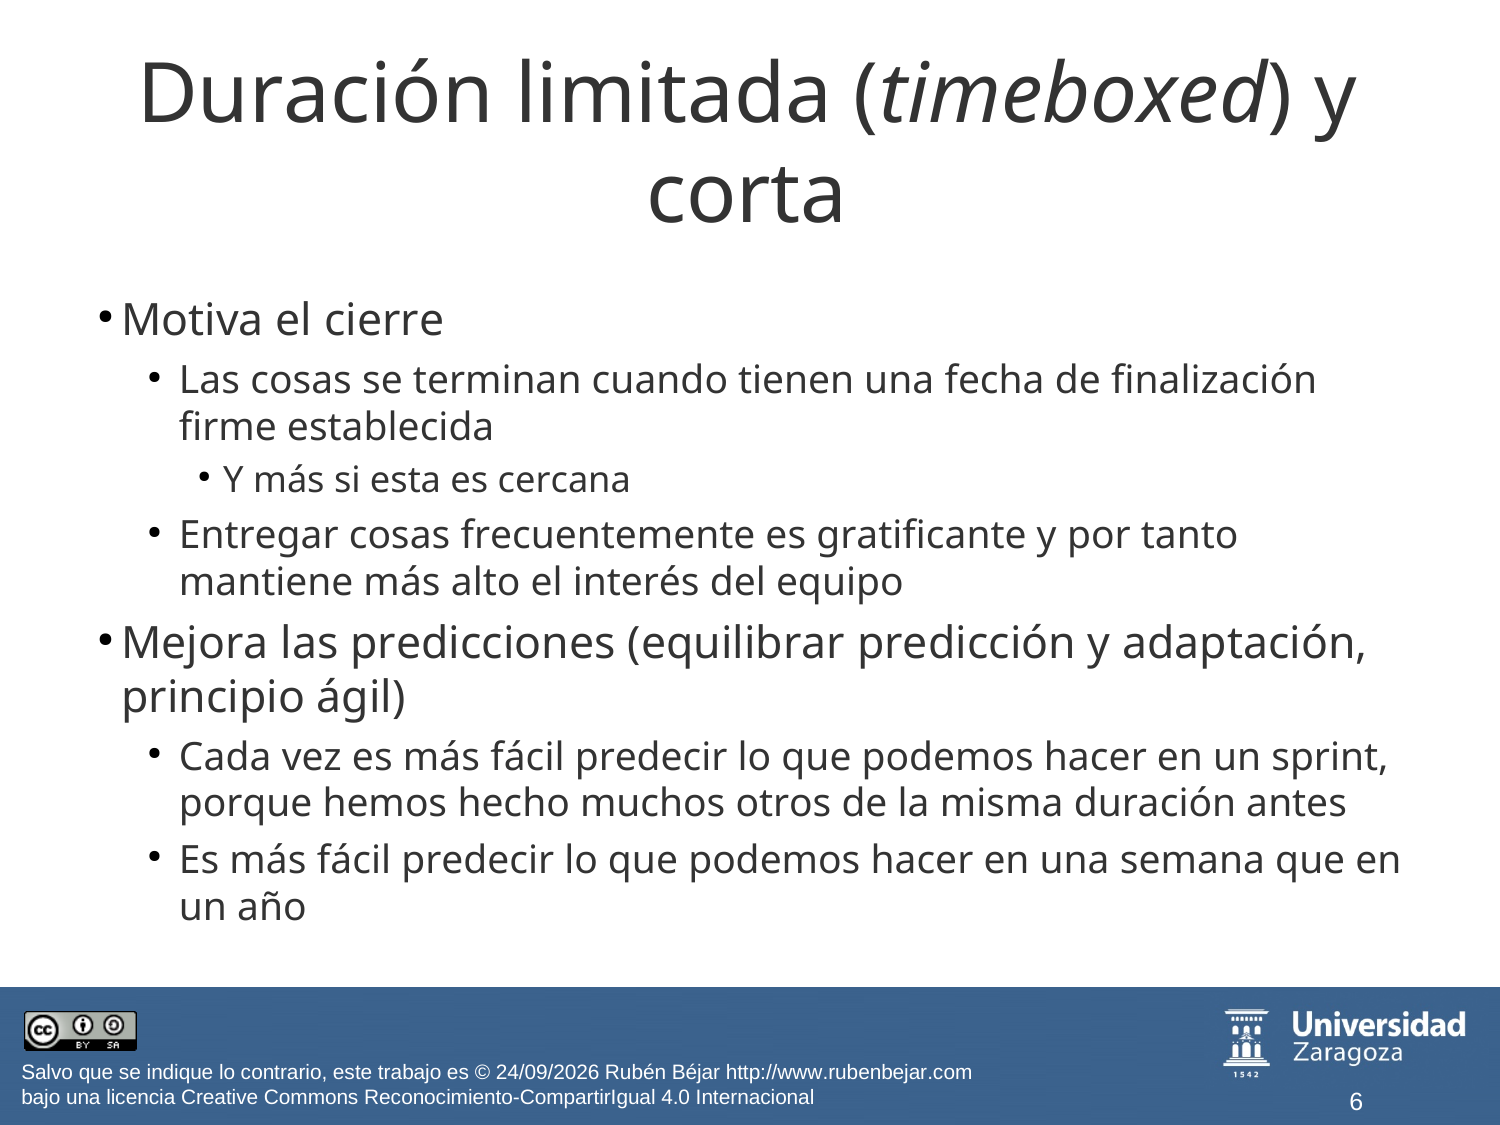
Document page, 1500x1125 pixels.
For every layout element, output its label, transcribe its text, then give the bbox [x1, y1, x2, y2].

picture [0, 987, 1500, 1125]
title Duración limitada (timeboxed) y corta [75, 20, 1420, 257]
list Motiva el cierre Las cosas se terminan cuando tienen una fecha de finalización firme establecida Y más si esta es cercana Entregar cosas frecuentemente es gratificante y por tanto mantiene más alto el interés del equipo Mejora las predicciones (equilibrar predicción y adaptación, principio ágil) Cada vez es más fácil predecir lo que podemos hacer en un sprint, porque hemos hecho muchos otros de la misma duración antes Es más fácil predecir lo que podemos hacer en una semana que en un año [82, 283, 1418, 957]
